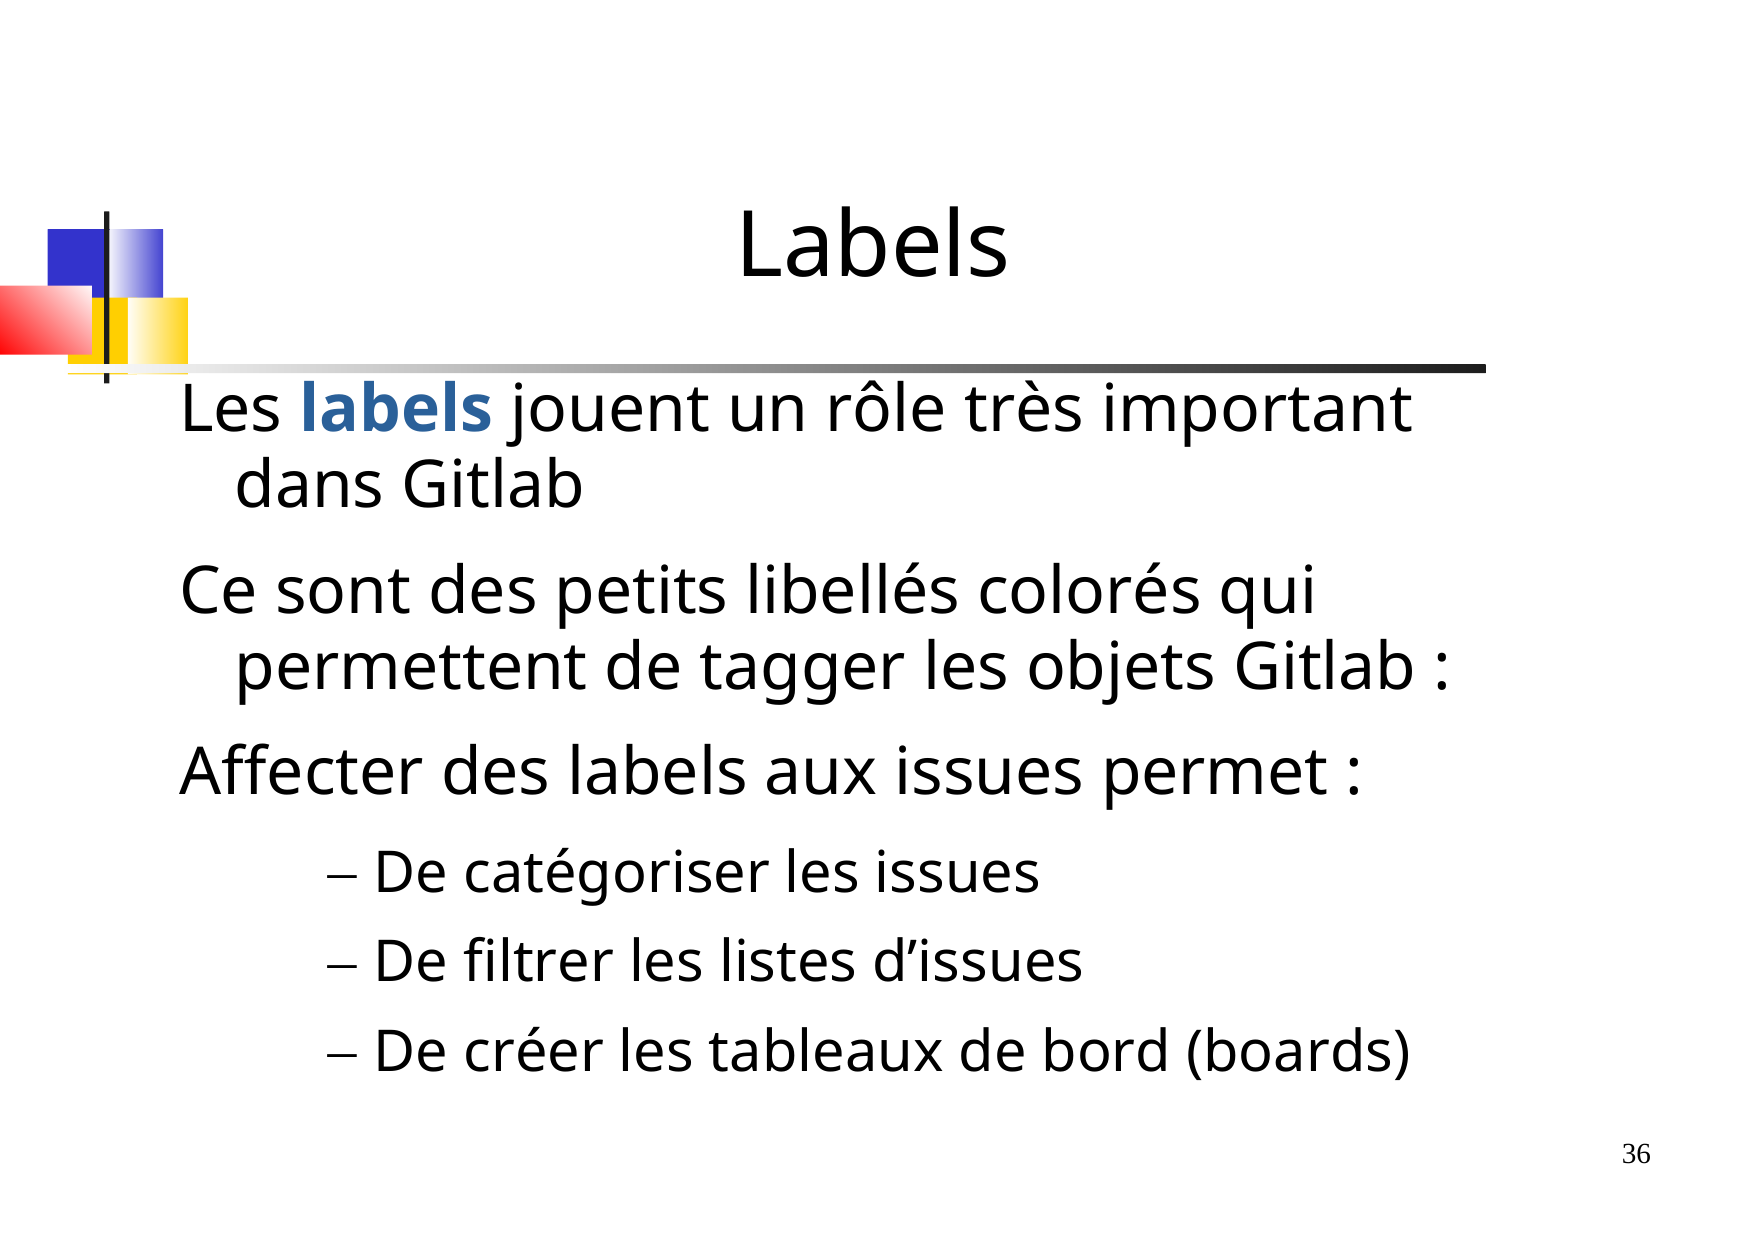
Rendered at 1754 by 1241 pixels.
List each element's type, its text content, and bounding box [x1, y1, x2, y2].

list Les labels jouent un rôle très important dans Gitlab Ce sont des petits libellés colorés qui permettent de tagger les objets Gitlab : Affecter des labels aux issues permet : De catégoriser les issues De filtrer les listes d’issues De créer les tableaux de bord (boards) [179, 371, 1567, 1091]
title Labels [179, 139, 1567, 351]
